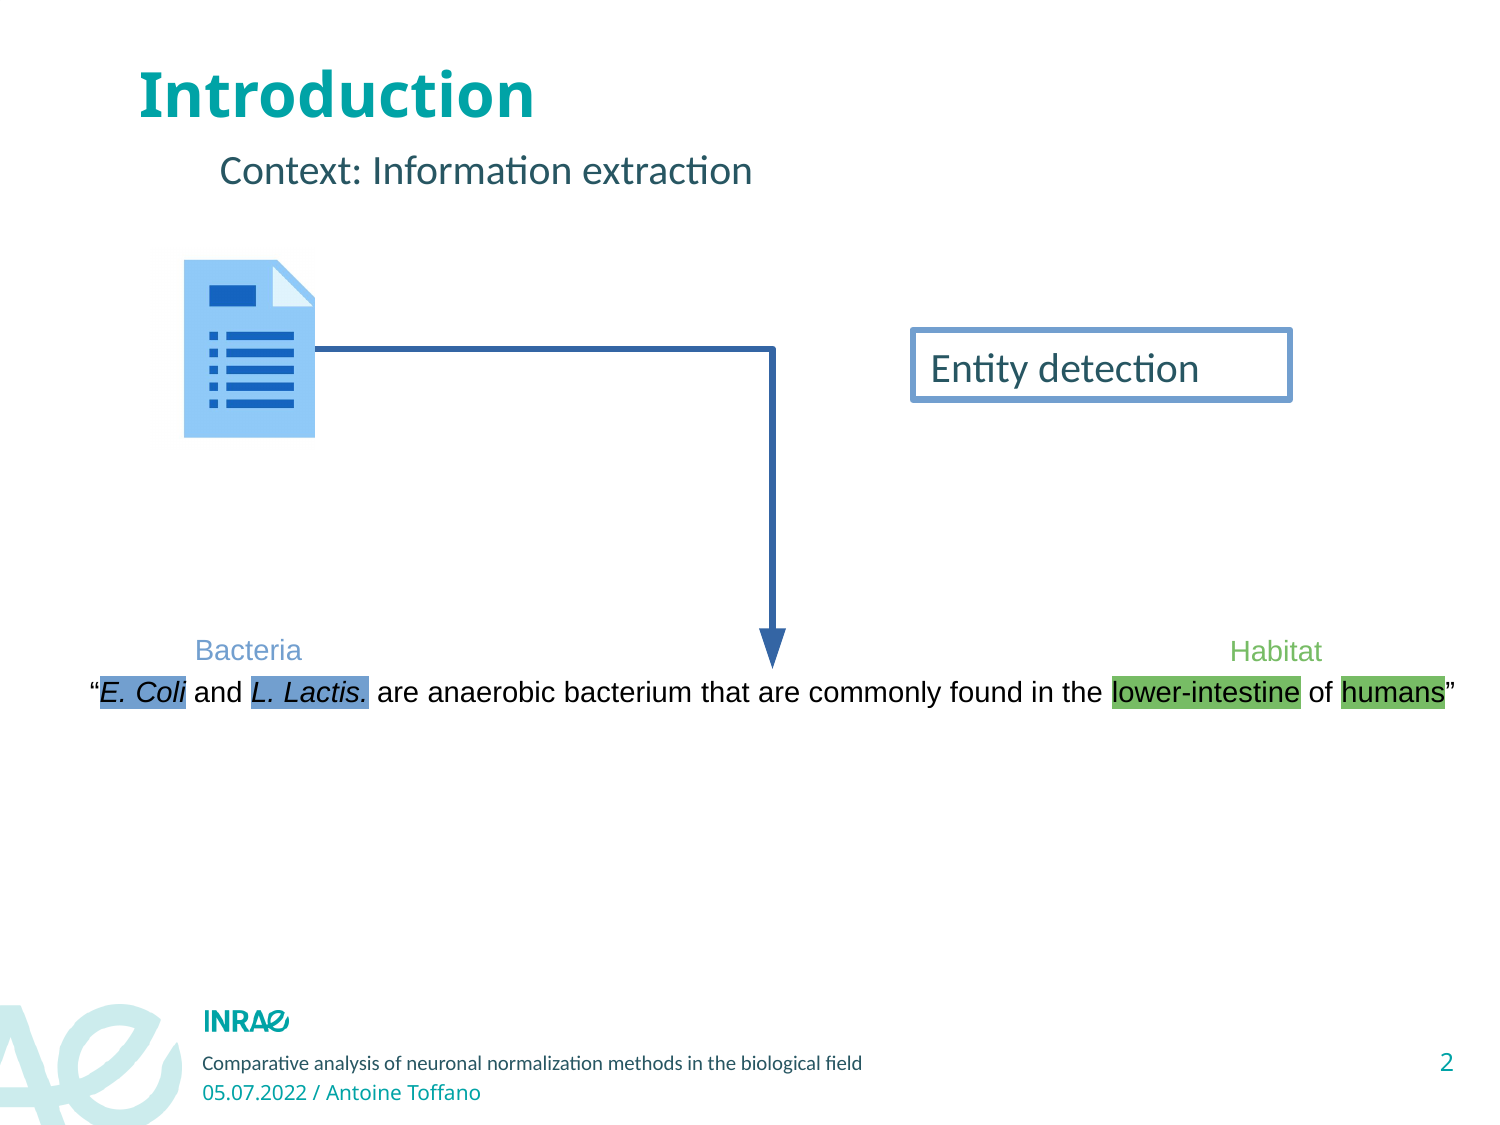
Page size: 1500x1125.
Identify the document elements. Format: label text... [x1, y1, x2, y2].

picture [0, 996, 328, 1125]
picture [150, 247, 315, 450]
text_box “E. Coli and L. Lactis. are anaerobic bacterium that are commonly found in the lower-intestine of humans” [75, 668, 1471, 750]
text_box Habitat [1215, 627, 1397, 668]
text_box Context: Information extraction [205, 140, 1396, 253]
text_box Entity detection [912, 329, 1291, 400]
text_box Bacteria [180, 626, 541, 708]
text_box Introduction [139, 24, 1396, 170]
